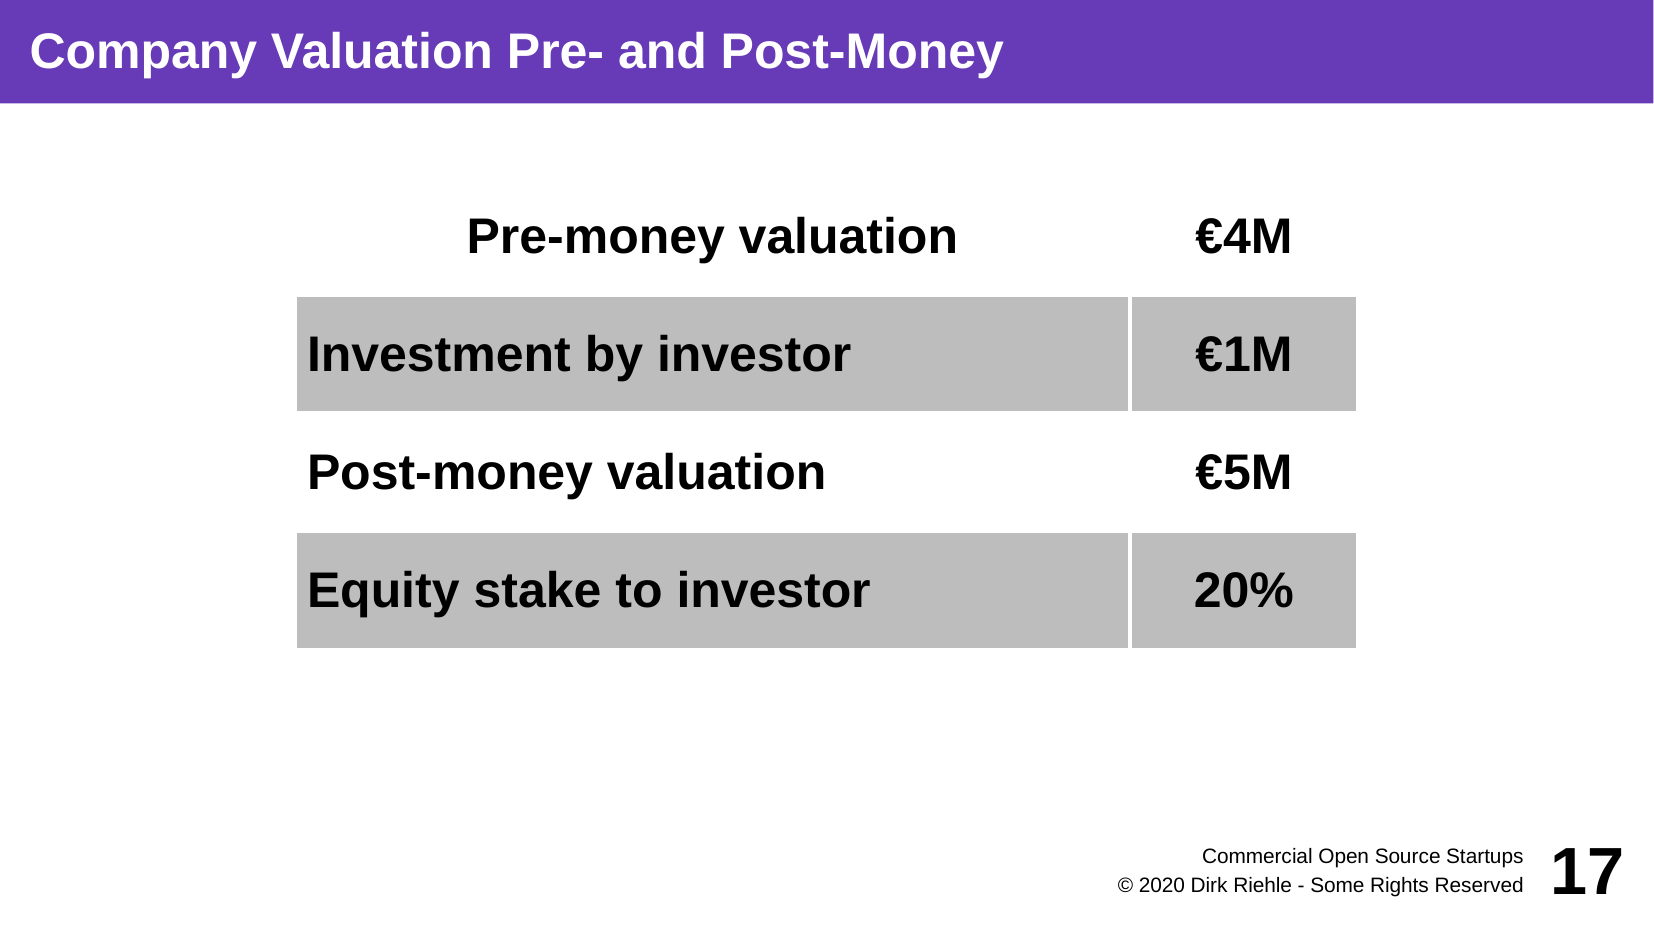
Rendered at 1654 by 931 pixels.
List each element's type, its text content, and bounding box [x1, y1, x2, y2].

title Company Valuation Pre- and Post-Money [0, 0, 1654, 104]
table_header Pre-money valuation [297, 179, 1128, 293]
table_cell €1M [1132, 297, 1356, 411]
table_cell €5M [1132, 415, 1356, 529]
table_cell Post-money valuation [297, 415, 1128, 529]
table_cell 20% [1132, 533, 1356, 648]
table_header €4M [1132, 179, 1356, 293]
table_cell Investment by investor [297, 297, 1128, 411]
table_cell Equity stake to investor [297, 533, 1128, 648]
